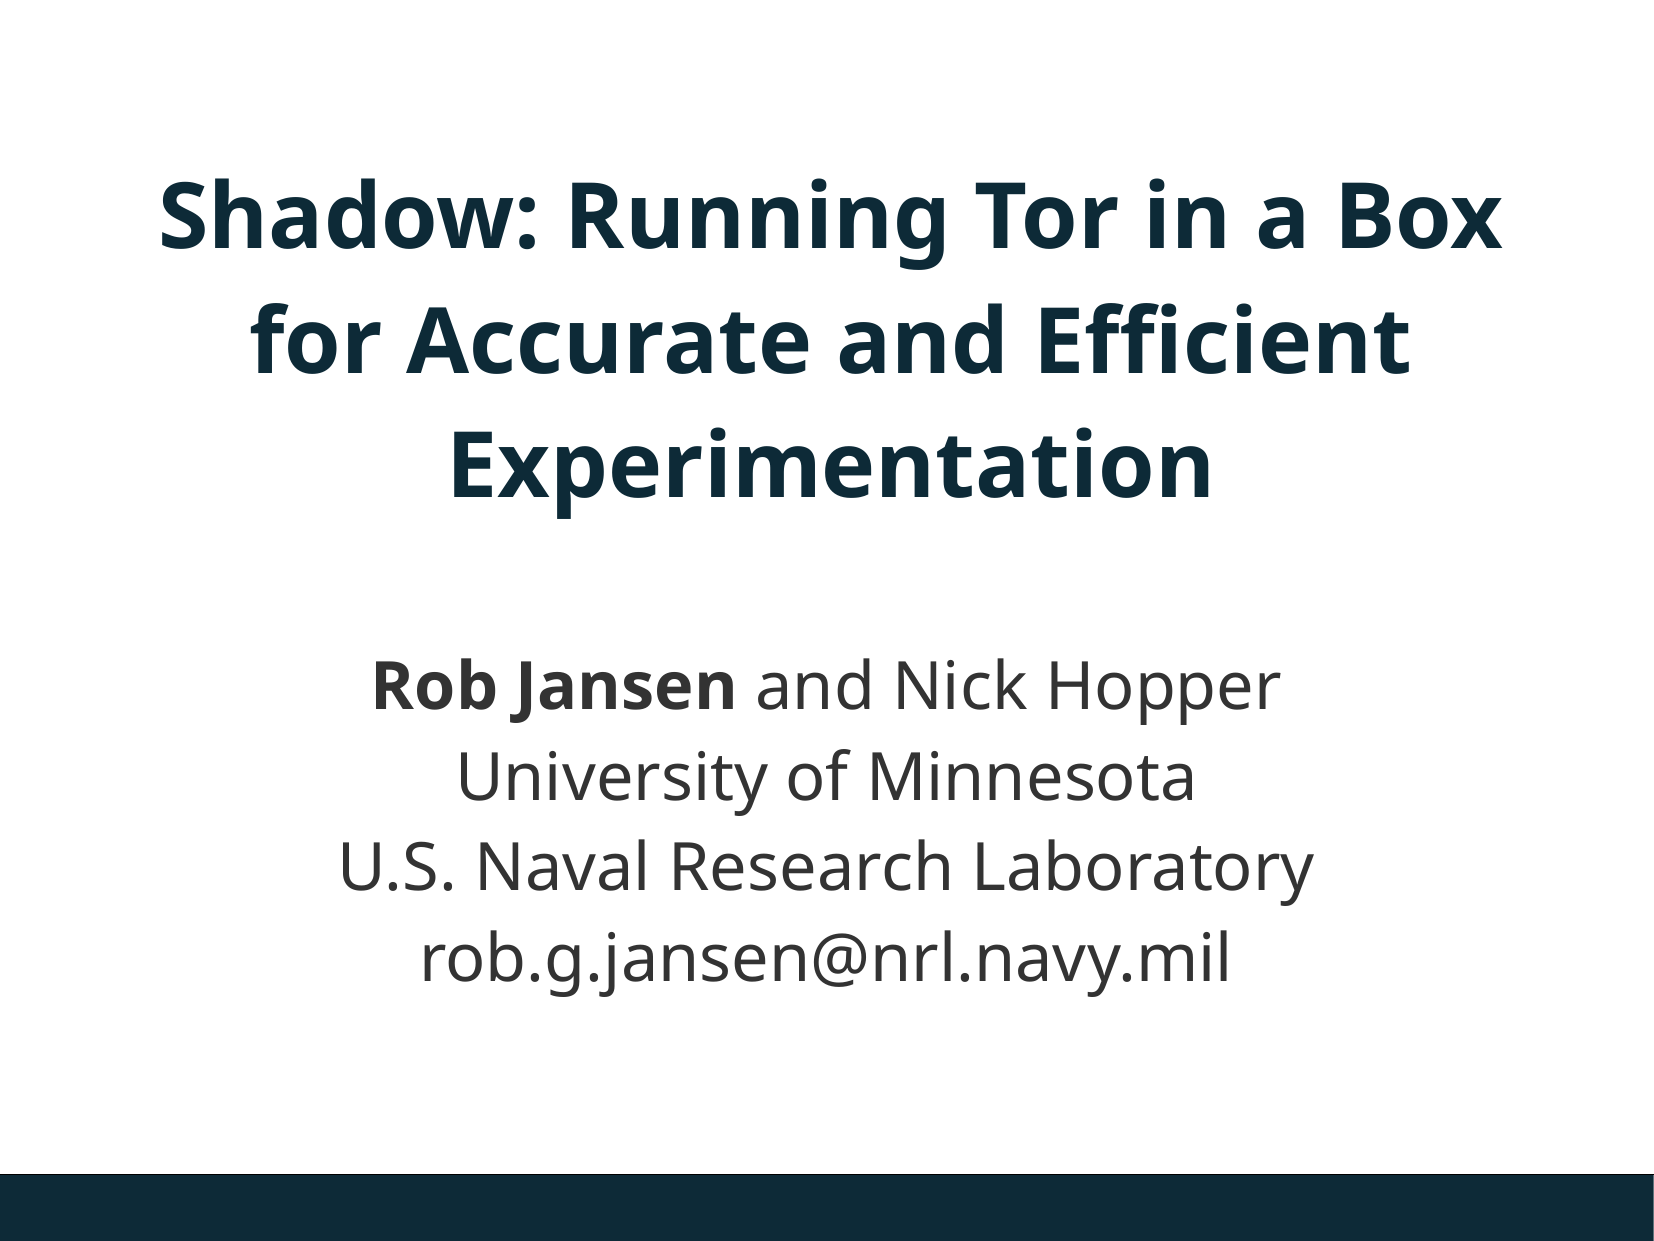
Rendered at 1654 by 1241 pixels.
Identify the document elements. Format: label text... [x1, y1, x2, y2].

title Shadow: Running Tor in a Box for Accurate and Efficient Experimentation [86, 178, 1575, 498]
subtitle Rob Jansen and Nick Hopper University of Minnesota U.S. Naval Research Laboratory rob.g.jansen@nrl.navy.mil [82, 455, 1571, 1241]
